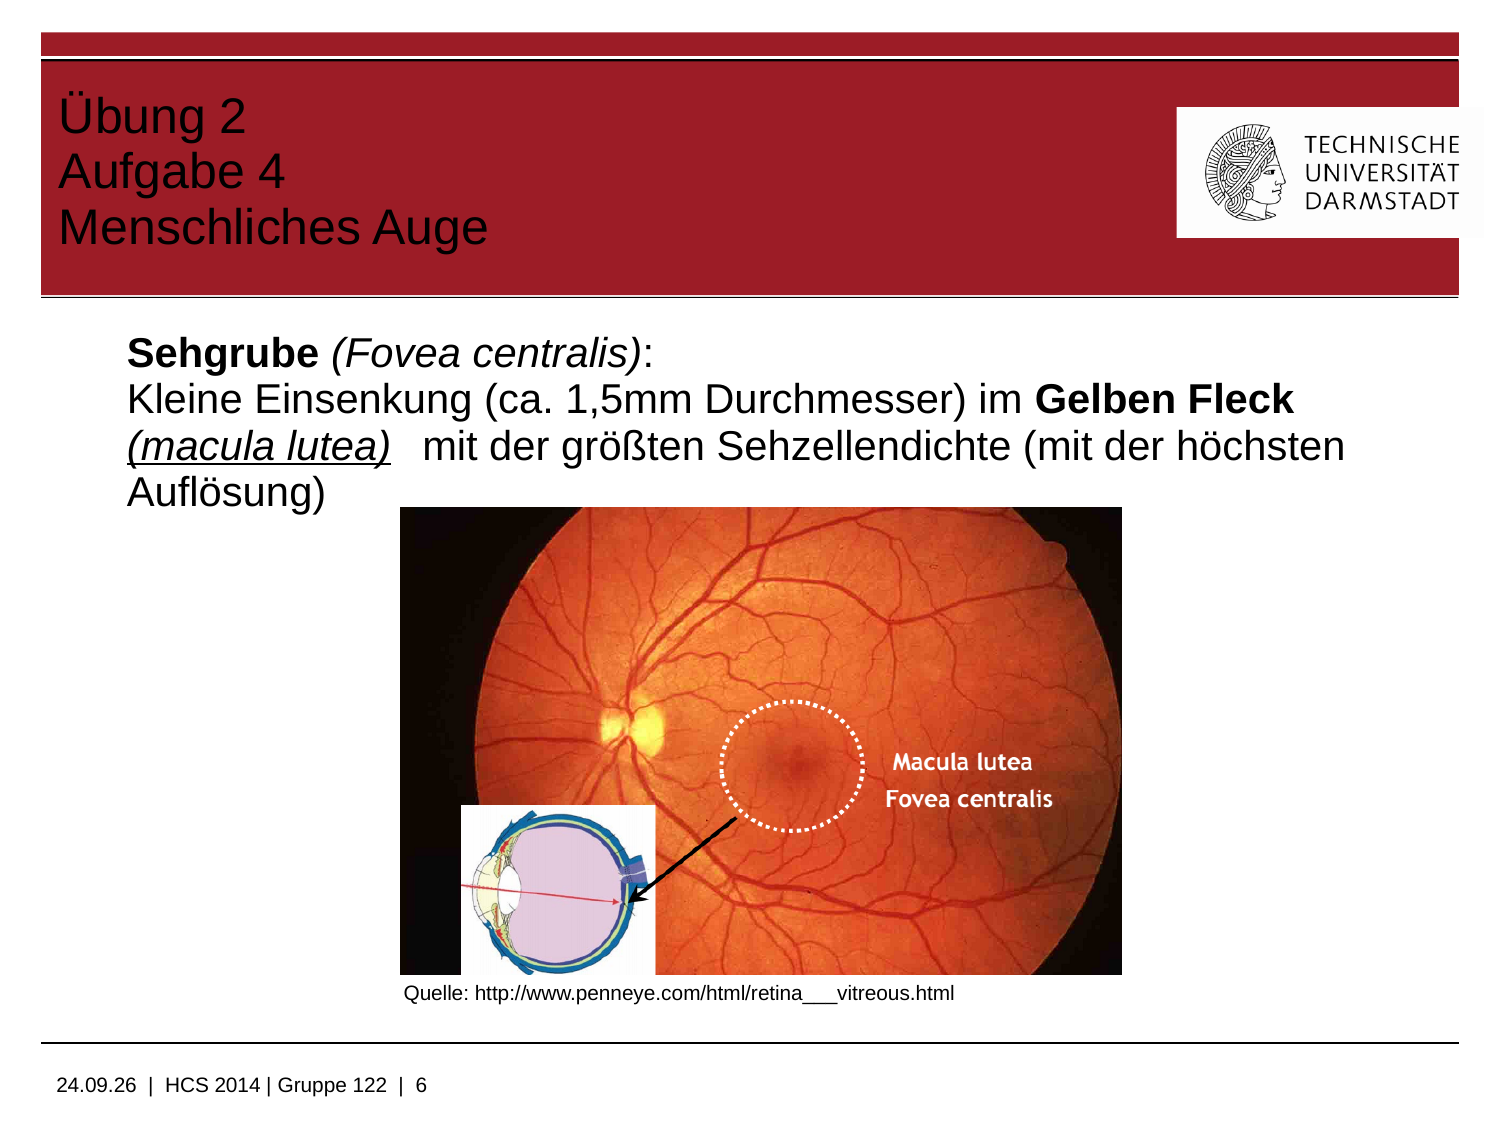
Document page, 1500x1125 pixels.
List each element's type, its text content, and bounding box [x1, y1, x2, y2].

picture [400, 507, 1122, 975]
text_box Quelle: http://www.penneye.com/html/retina___vitreous.html [388, 974, 1105, 1016]
text_box Sehgrube (Fovea centralis): Kleine Einsenkung (ca. 1,5mm Durchmesser) im Gelben Fleck (macula lutea) mit der größten Sehzellendichte (mit der höchsten Auflösung) [76, 322, 1436, 527]
title Übung 2 Aufgabe 4 Menschliches Auge [58, 87, 1149, 256]
picture [1176, 107, 1484, 238]
